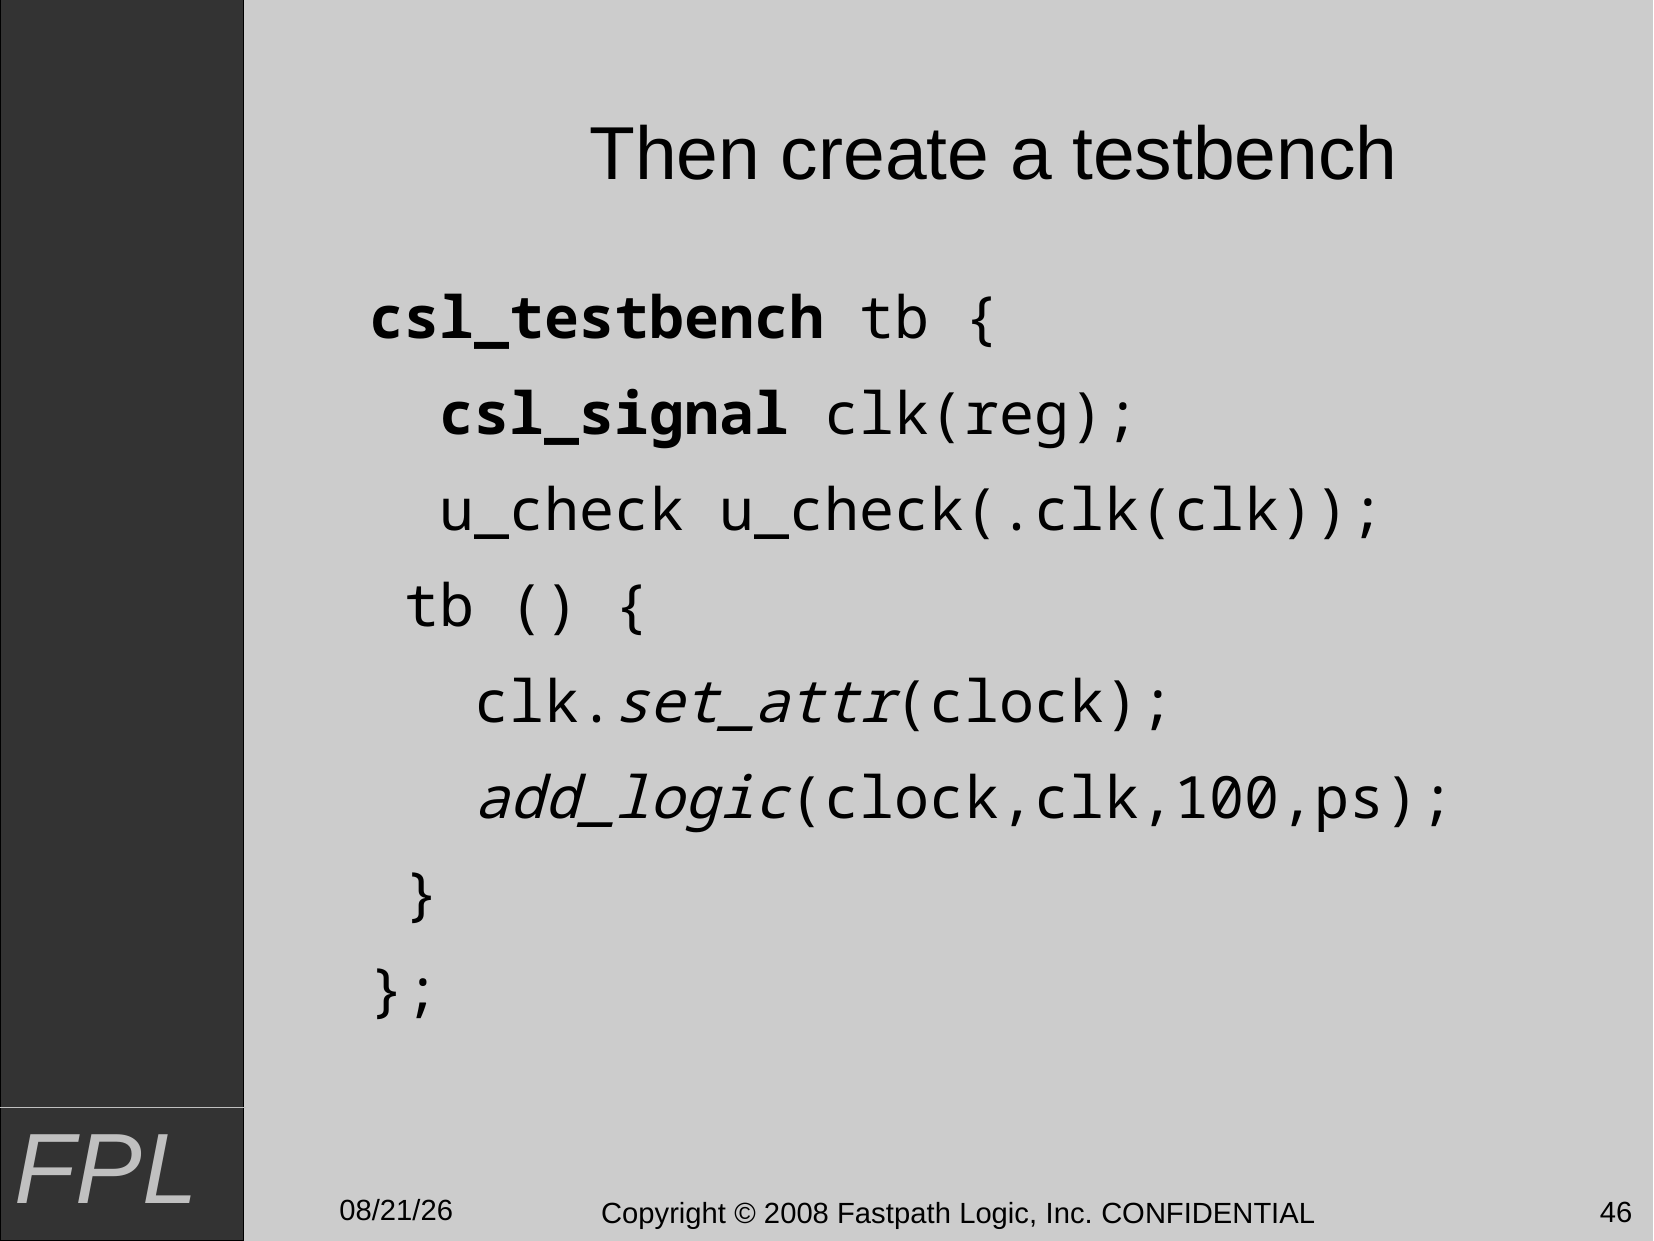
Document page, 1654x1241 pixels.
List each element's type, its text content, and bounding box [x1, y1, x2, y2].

title Then create a testbench [442, 45, 1545, 262]
subtitle csl_testbench tb { csl_signal clk(reg); u_check u_check(.clk(clk)); tb () { clk.set_attr(clock); add_logic(clock,clk,100,ps); } }; [294, 348, 1607, 1241]
